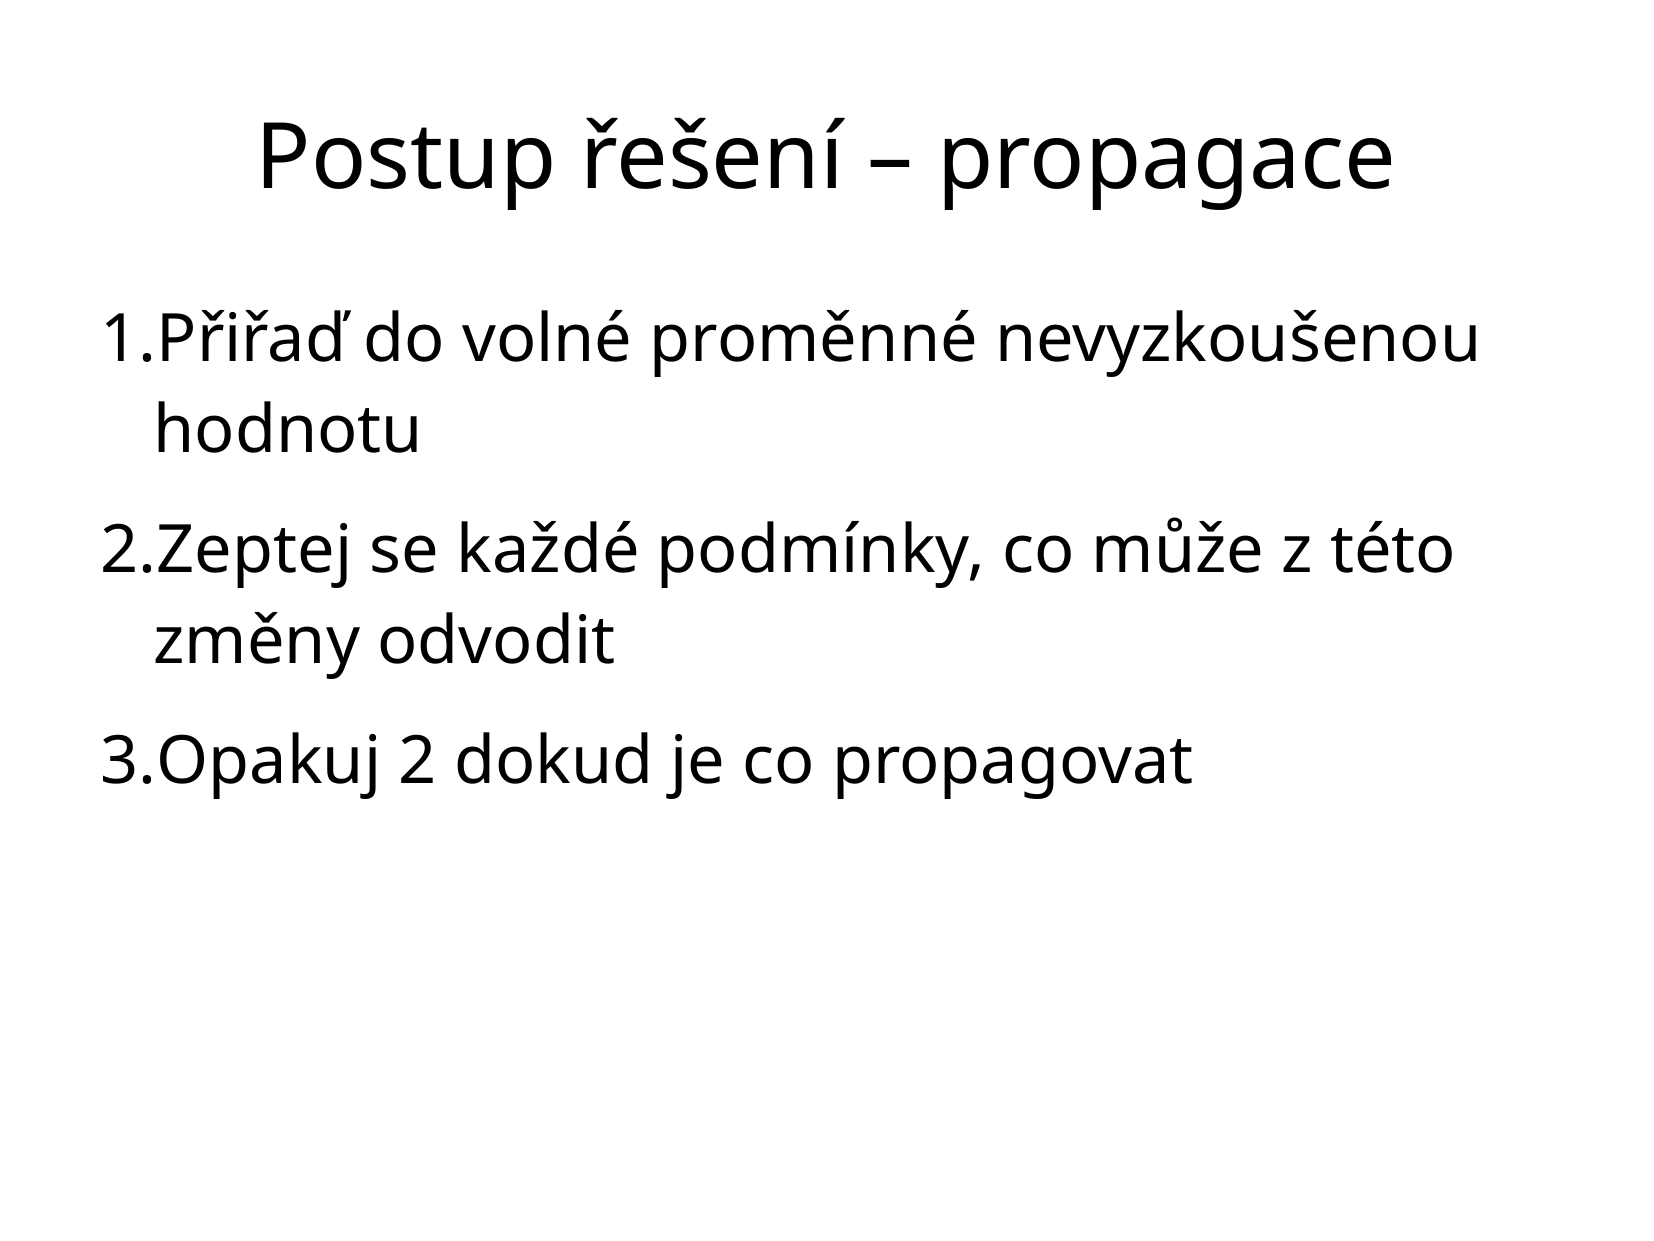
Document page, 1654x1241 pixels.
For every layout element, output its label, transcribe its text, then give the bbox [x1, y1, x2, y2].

list Přiřaď do volné proměnné nevyzkoušenou hodnotu Zeptej se každé podmínky, co může z této změny odvodit Opakuj 2 dokud je co propagovat [82, 290, 1571, 1010]
title Postup řešení – propagace [82, 49, 1571, 257]
